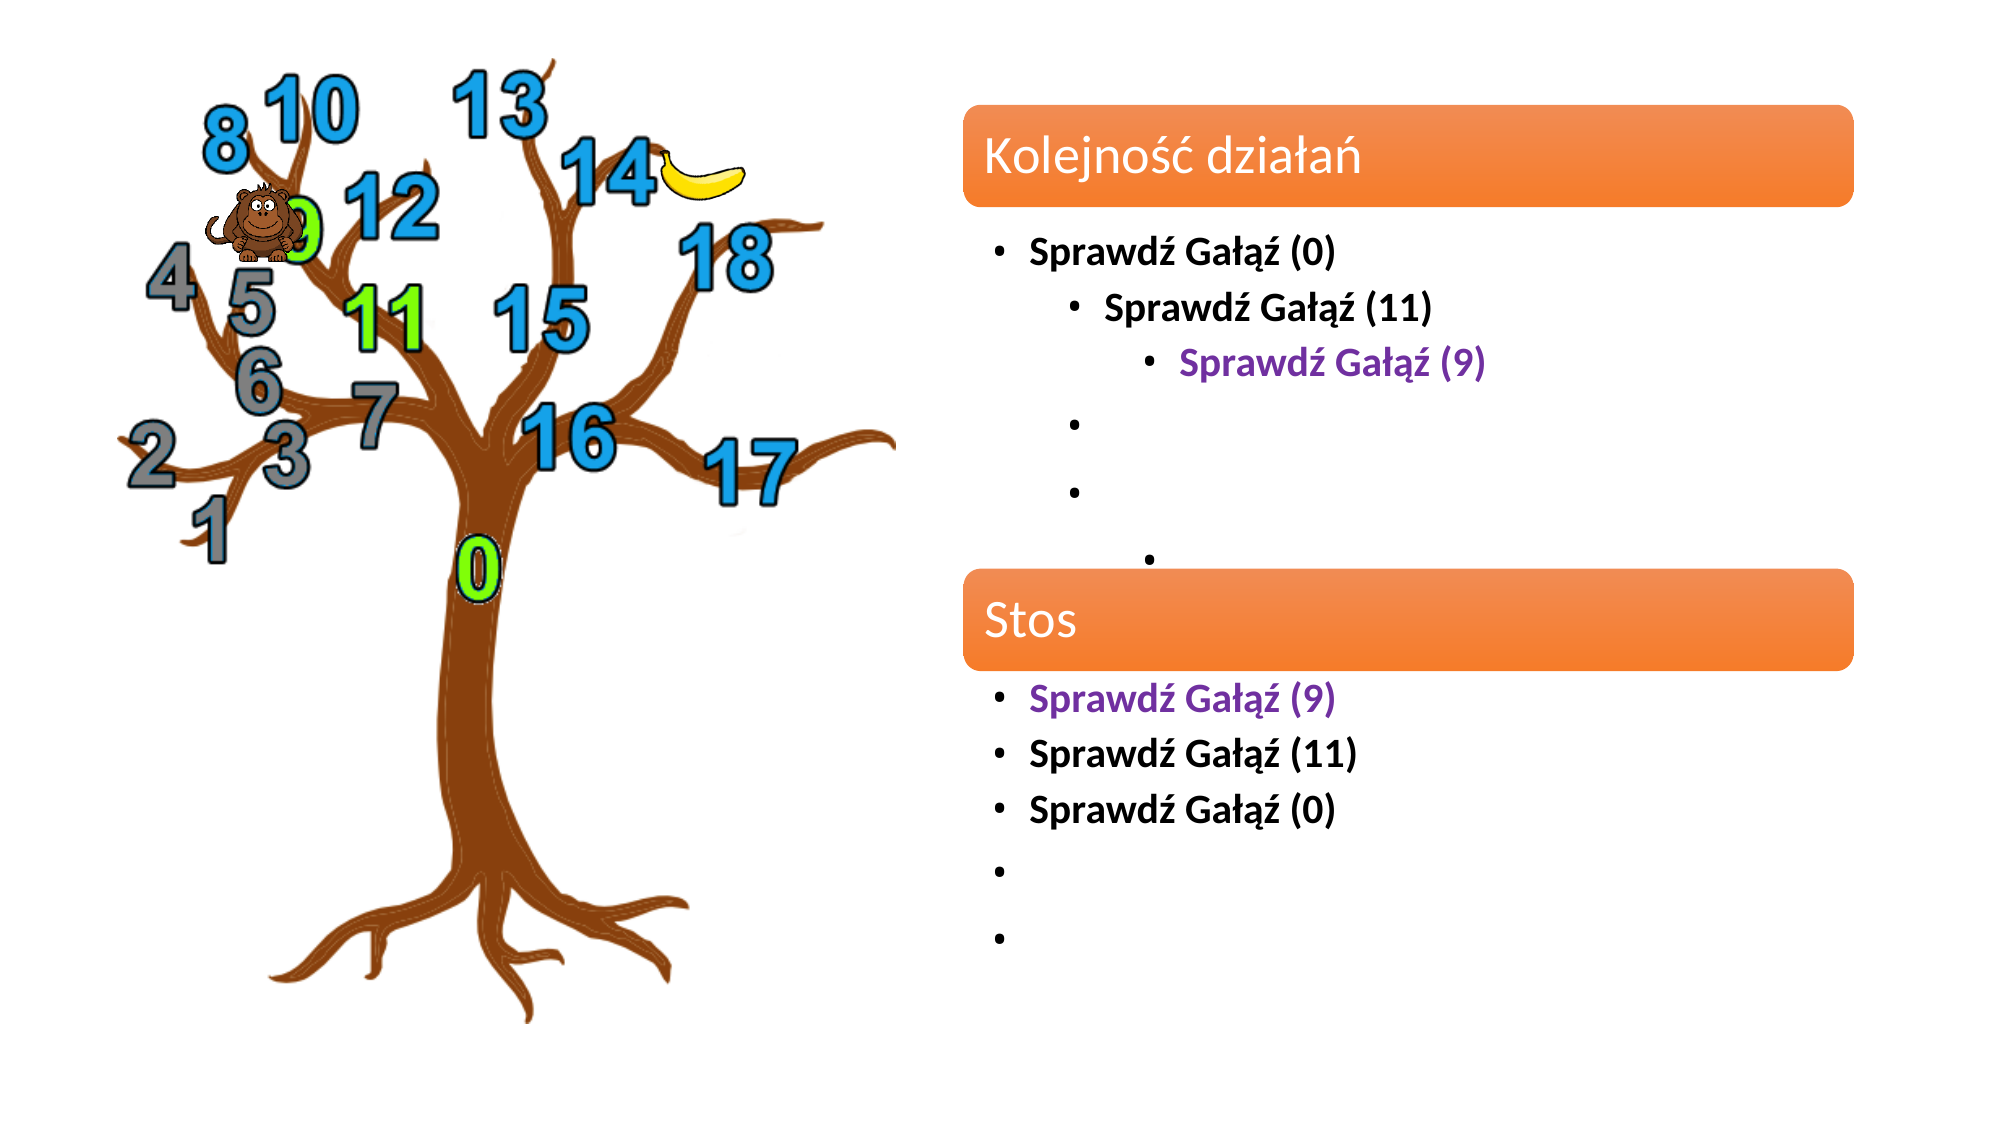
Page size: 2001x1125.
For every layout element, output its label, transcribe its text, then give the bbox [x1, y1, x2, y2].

text_box Sprawdź Gałąź (9) Sprawdź Gałąź (11) Sprawdź Gałąź (0) [963, 671, 1854, 954]
picture [117, 58, 896, 1024]
text_box Sprawdź Gałąź (0) Sprawdź Gałąź (11) Sprawdź Gałąź (9) [963, 224, 1854, 569]
text_box Stos [963, 568, 1854, 671]
text_box Kolejność działań [963, 104, 1854, 208]
